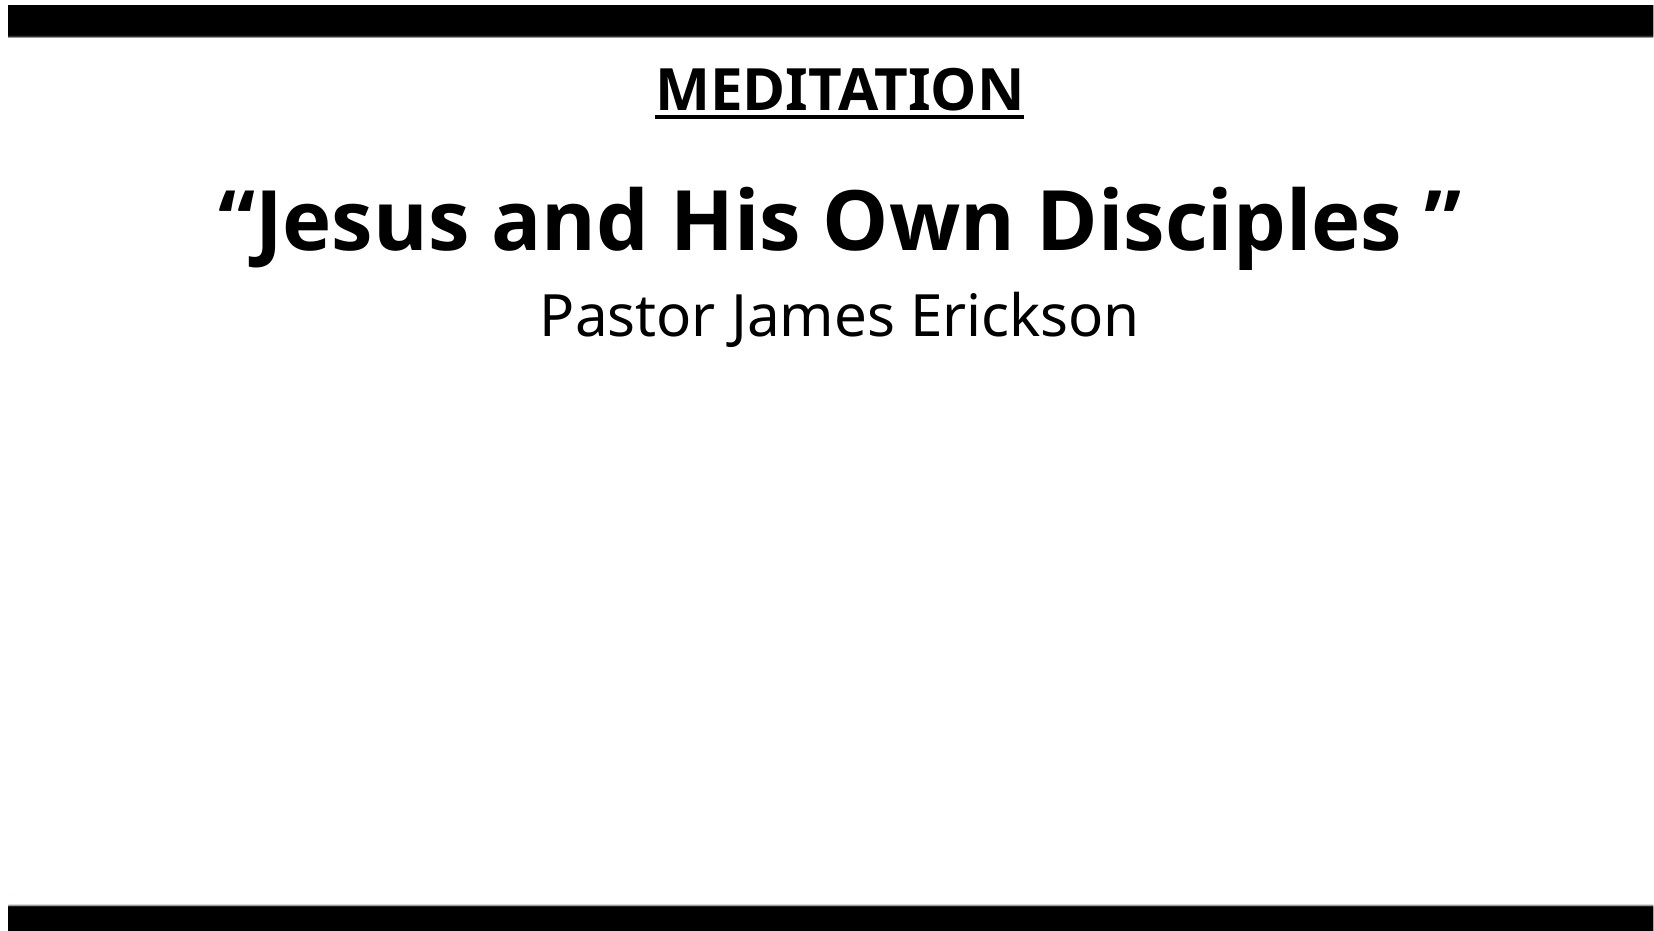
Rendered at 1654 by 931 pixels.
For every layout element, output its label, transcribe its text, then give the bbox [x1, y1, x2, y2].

picture [8, 5, 1654, 931]
text_box MEDITATION “Jesus and His Own Disciples ” Pastor James Erickson [105, 40, 1576, 355]
